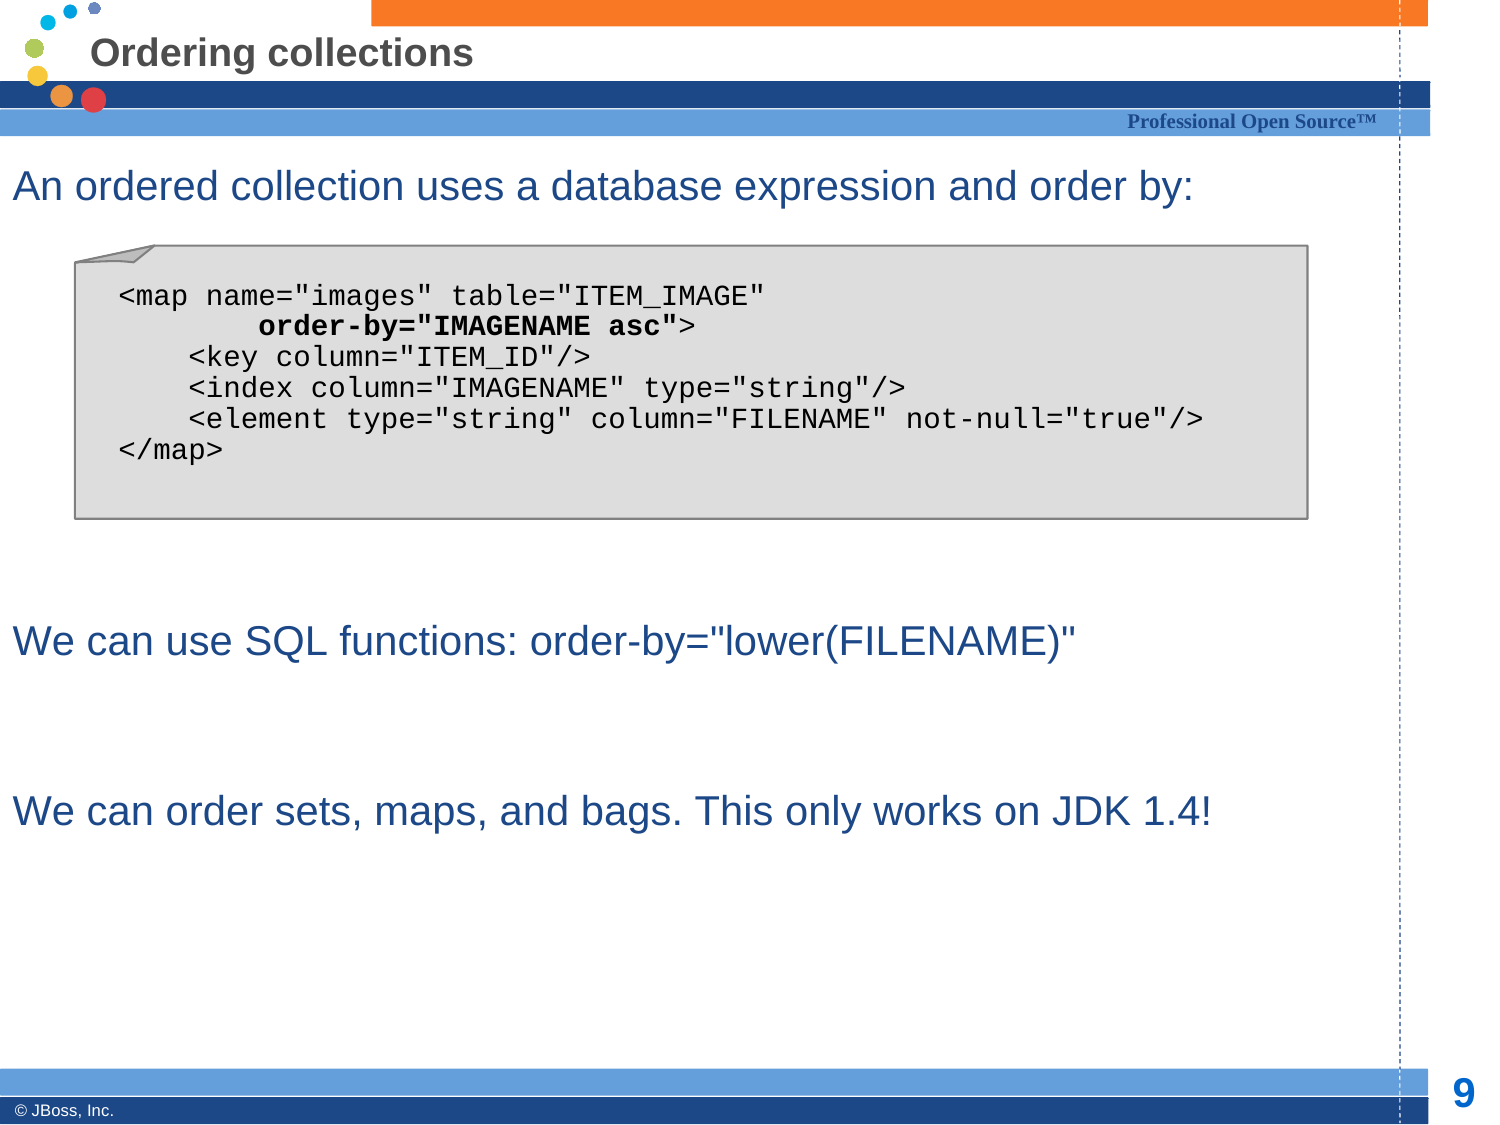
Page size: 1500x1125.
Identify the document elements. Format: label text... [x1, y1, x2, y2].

text_box [74, 245, 1308, 519]
list An ordered collection uses a database expression and order by: We can use SQL functions: order-by="lower(FILENAME)" We can order sets, maps, and bags. This only works on JDK 1.4! [12, 162, 1388, 1063]
text_box <map name="images" table="ITEM_IMAGE" order-by="IMAGENAME asc"> <key column="ITEM_ID"/> <index column="IMAGENAME" type="string"/> <element type="string" column="FILENAME" not-null="true"/> </map> [103, 252, 1282, 475]
title Ordering collections [75, 20, 1351, 84]
